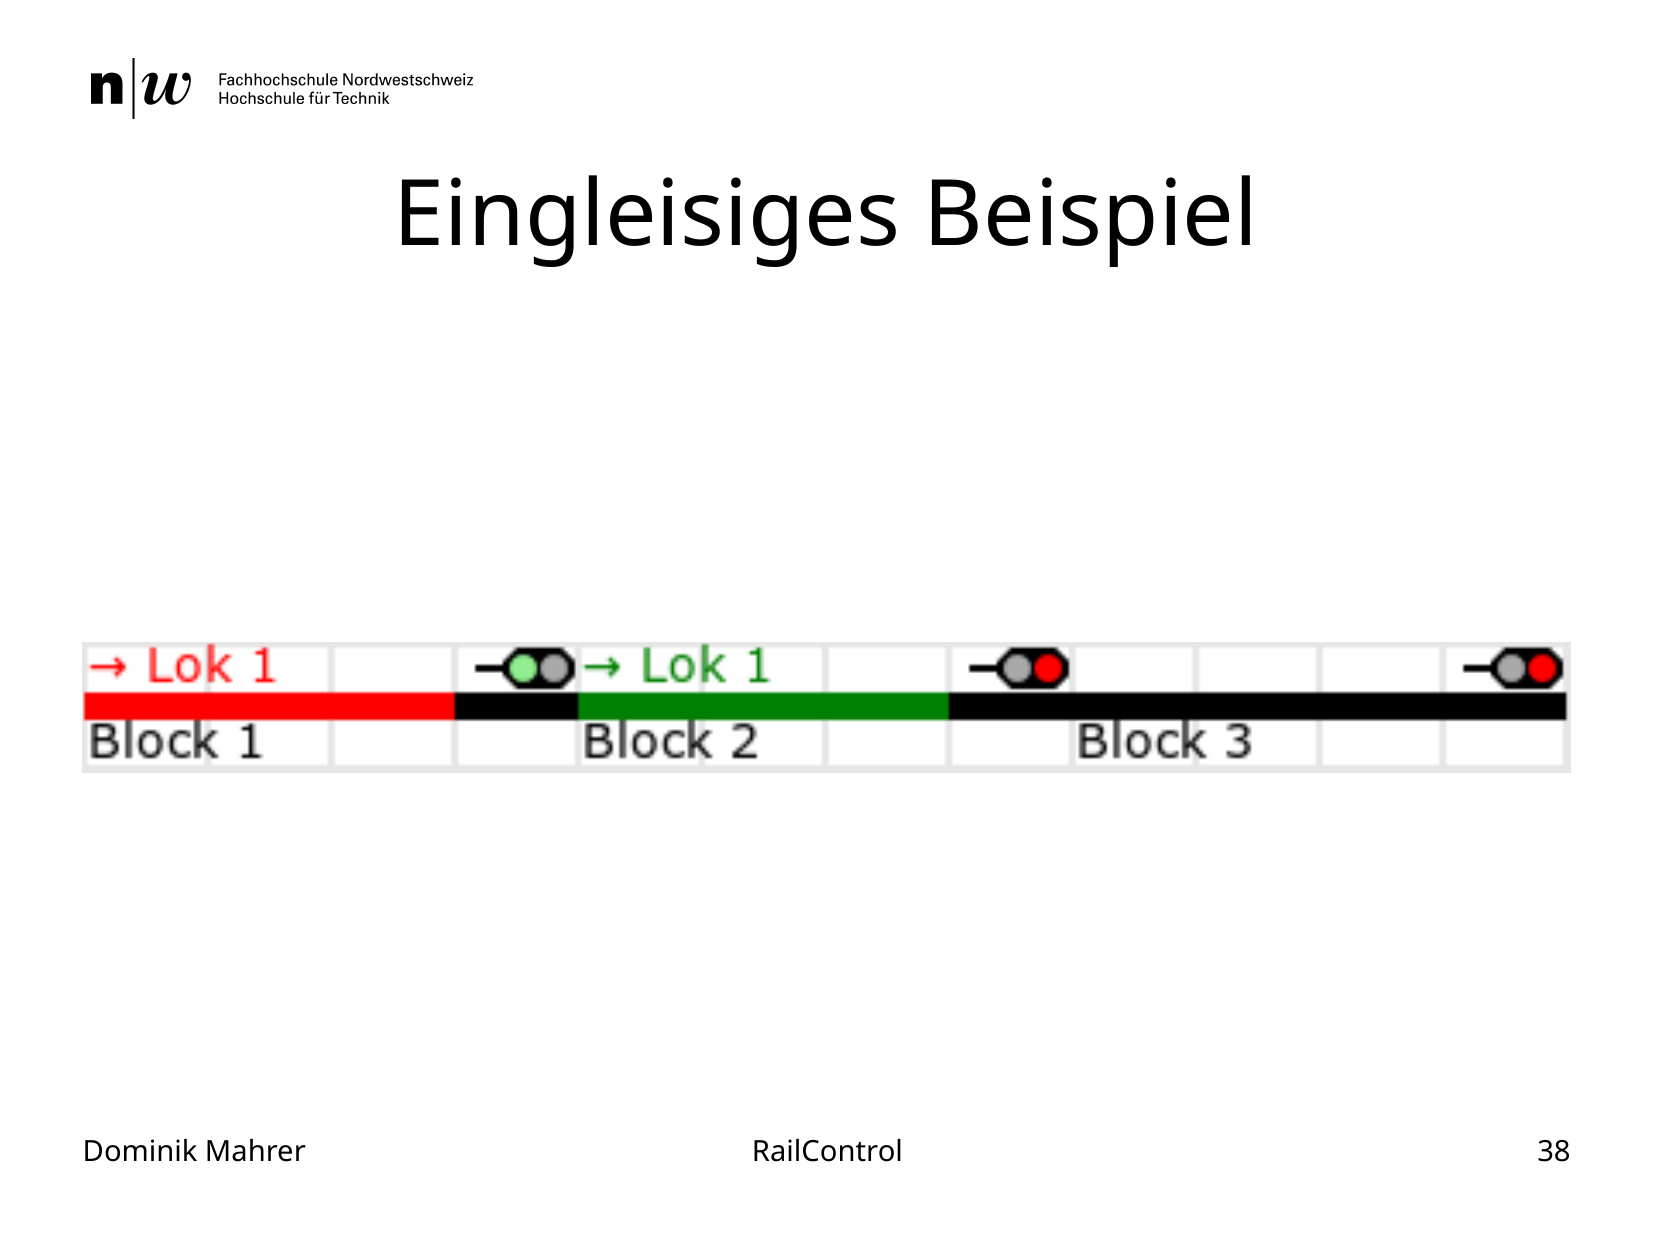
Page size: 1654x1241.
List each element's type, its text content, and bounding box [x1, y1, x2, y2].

picture [82, 642, 1571, 773]
title Eingleisiges Beispiel [82, 153, 1571, 267]
picture [91, 58, 473, 119]
